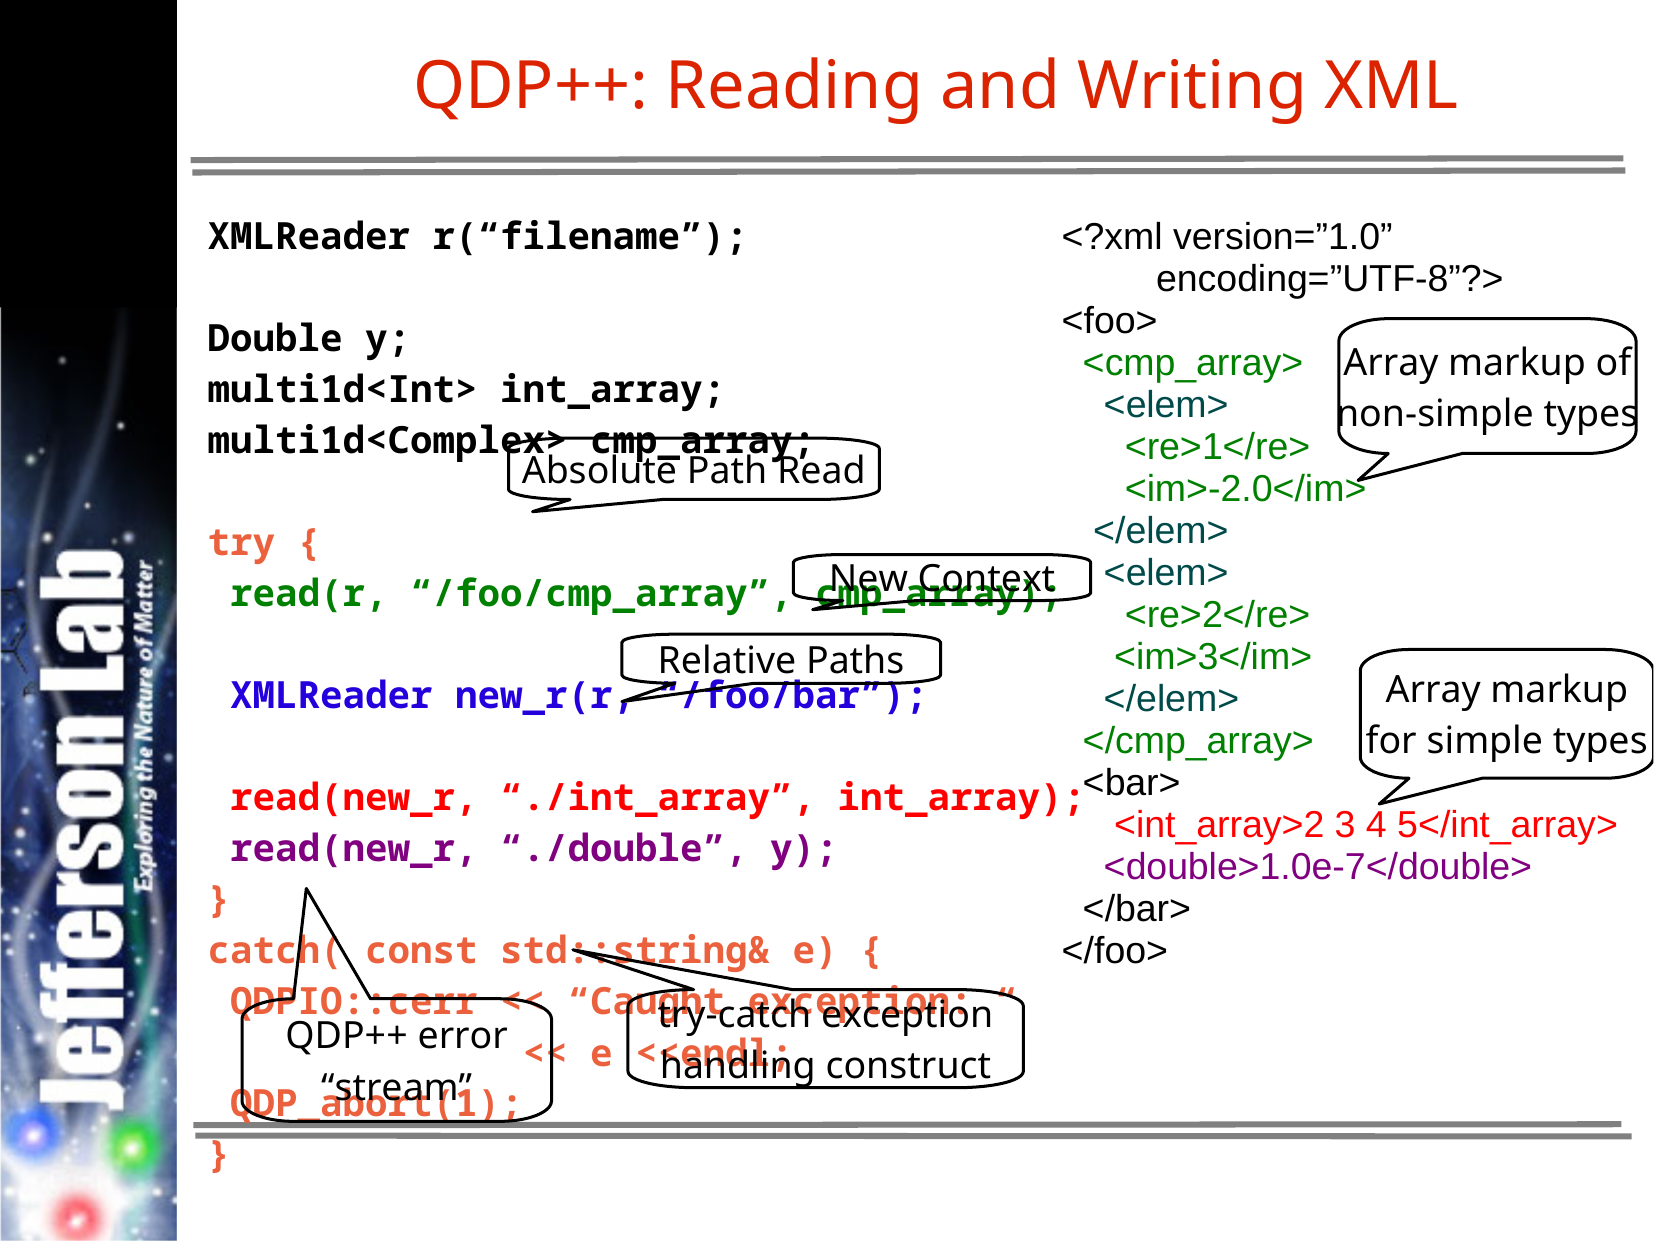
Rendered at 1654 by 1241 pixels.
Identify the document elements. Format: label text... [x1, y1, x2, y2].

text_box Relative Paths [621, 634, 941, 702]
text_box QDP++ error “stream” [242, 888, 552, 1122]
text_box New Context [793, 554, 1091, 610]
title QDP++: Reading and Writing XML [235, 17, 1638, 149]
picture [2, 308, 176, 1240]
text_box <?xml version=”1.0” encoding=”UTF-8”?> <foo> <cmp_array> <elem> <re>1</re> <im>-2.0</im> </elem> <elem> <re>2</re> <im>3</im> </elem> </cmp_array> <bar> <int_array>2 3 4 5</int_array> <double>1.0e-7</double> </bar> </foo> [1046, 208, 1654, 980]
text_box Array markup of non-simple types [1338, 318, 1637, 481]
text_box XMLReader r(“filename”); Double y; multi1d<Int> int_array; multi1d<Complex> cmp_array; try { read(r, “/foo/cmp_array”, cmp_array); XMLReader new_r(r, “/foo/bar”); read(new_r, “./int_array”, int_array); read(new_r, “./double”, y); } catch( const std::string& e) { QDPIO::cerr << “Caught exception: “ << e <<endl; QDP_abort(1); } [192, 202, 1456, 1034]
text_box try-catch exception handling construct [572, 949, 1024, 1088]
text_box Array markup for simple types [1360, 649, 1654, 804]
text_box Absolute Path Read [508, 438, 880, 512]
